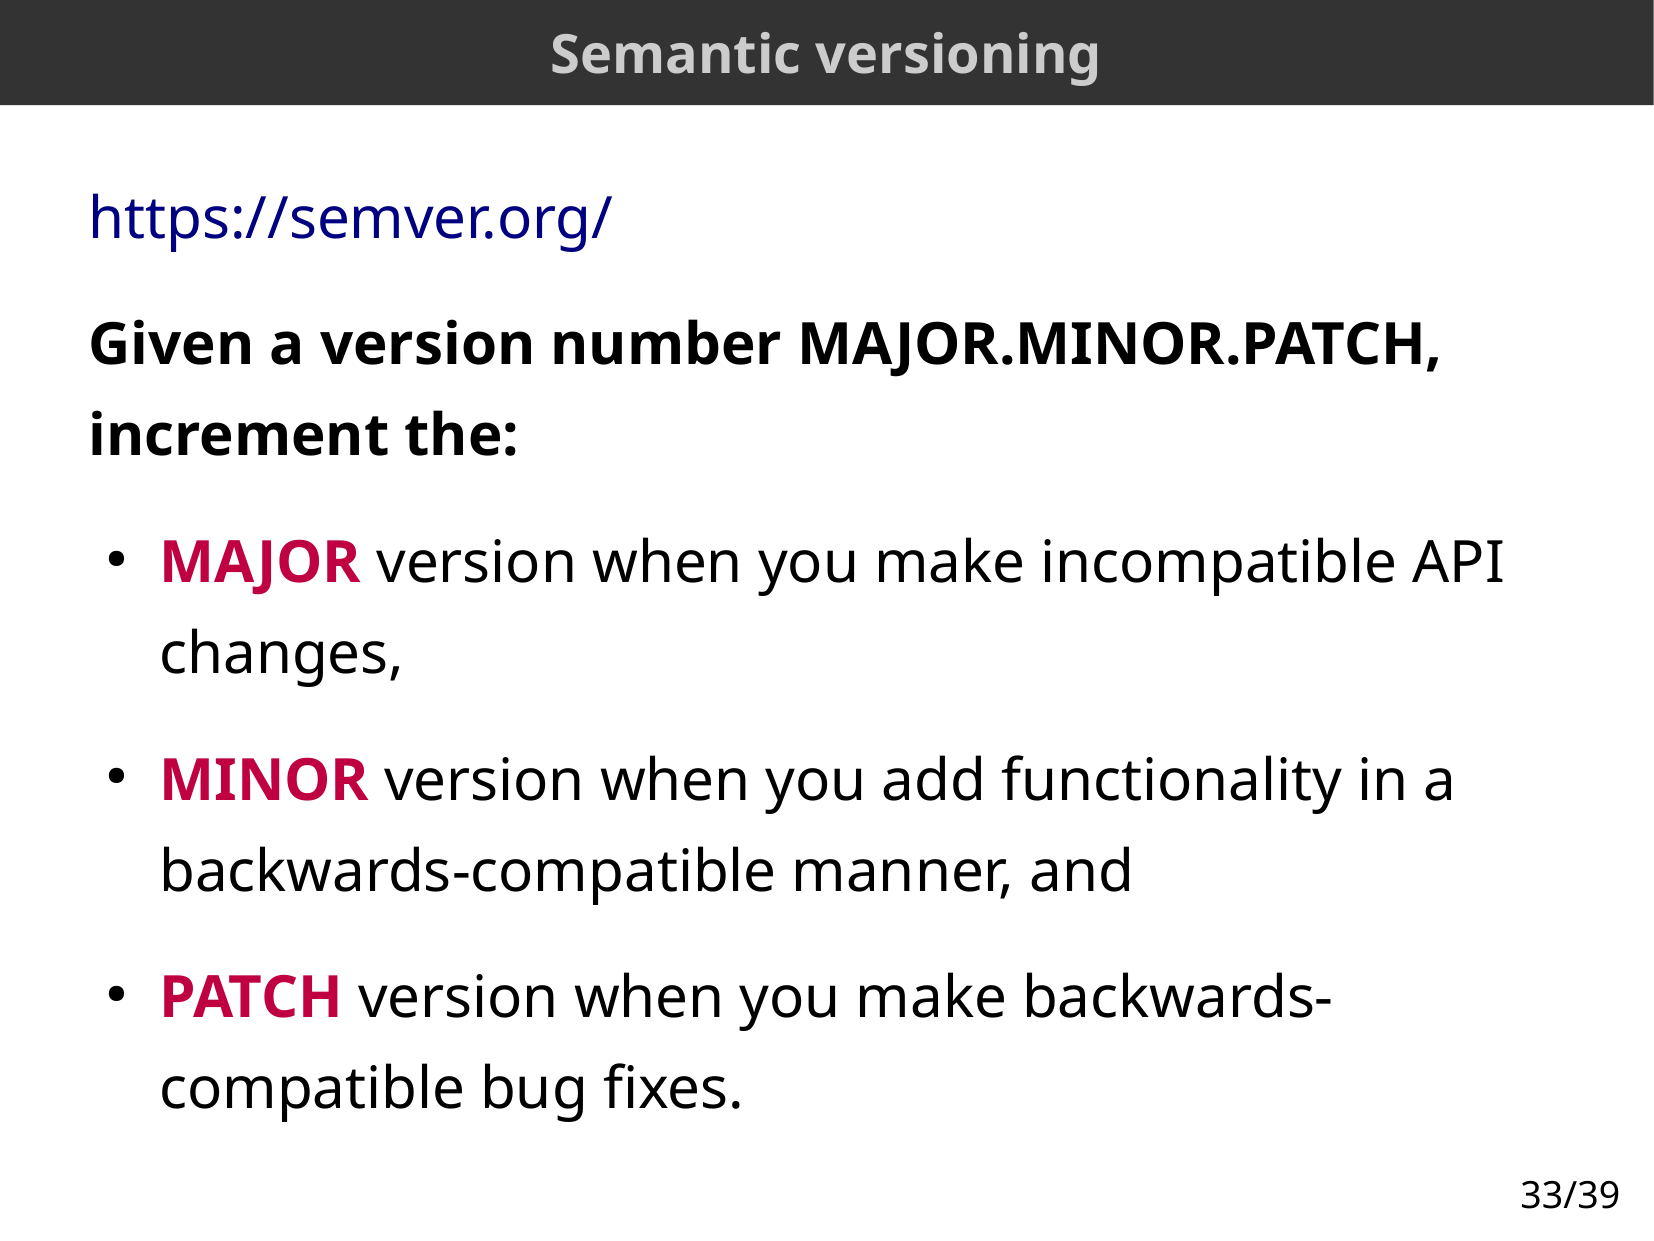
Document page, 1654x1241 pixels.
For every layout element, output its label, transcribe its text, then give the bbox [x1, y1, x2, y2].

title Semantic versioning [0, 0, 1654, 105]
list https://semver.org/ Given a version number MAJOR.MINOR.PATCH, increment the: MAJOR version when you make incompatible API changes, MINOR version when you add functionality in a backwards-compatible manner, and PATCH version when you make backwards-compatible bug fixes. [0, 105, 1654, 1241]
